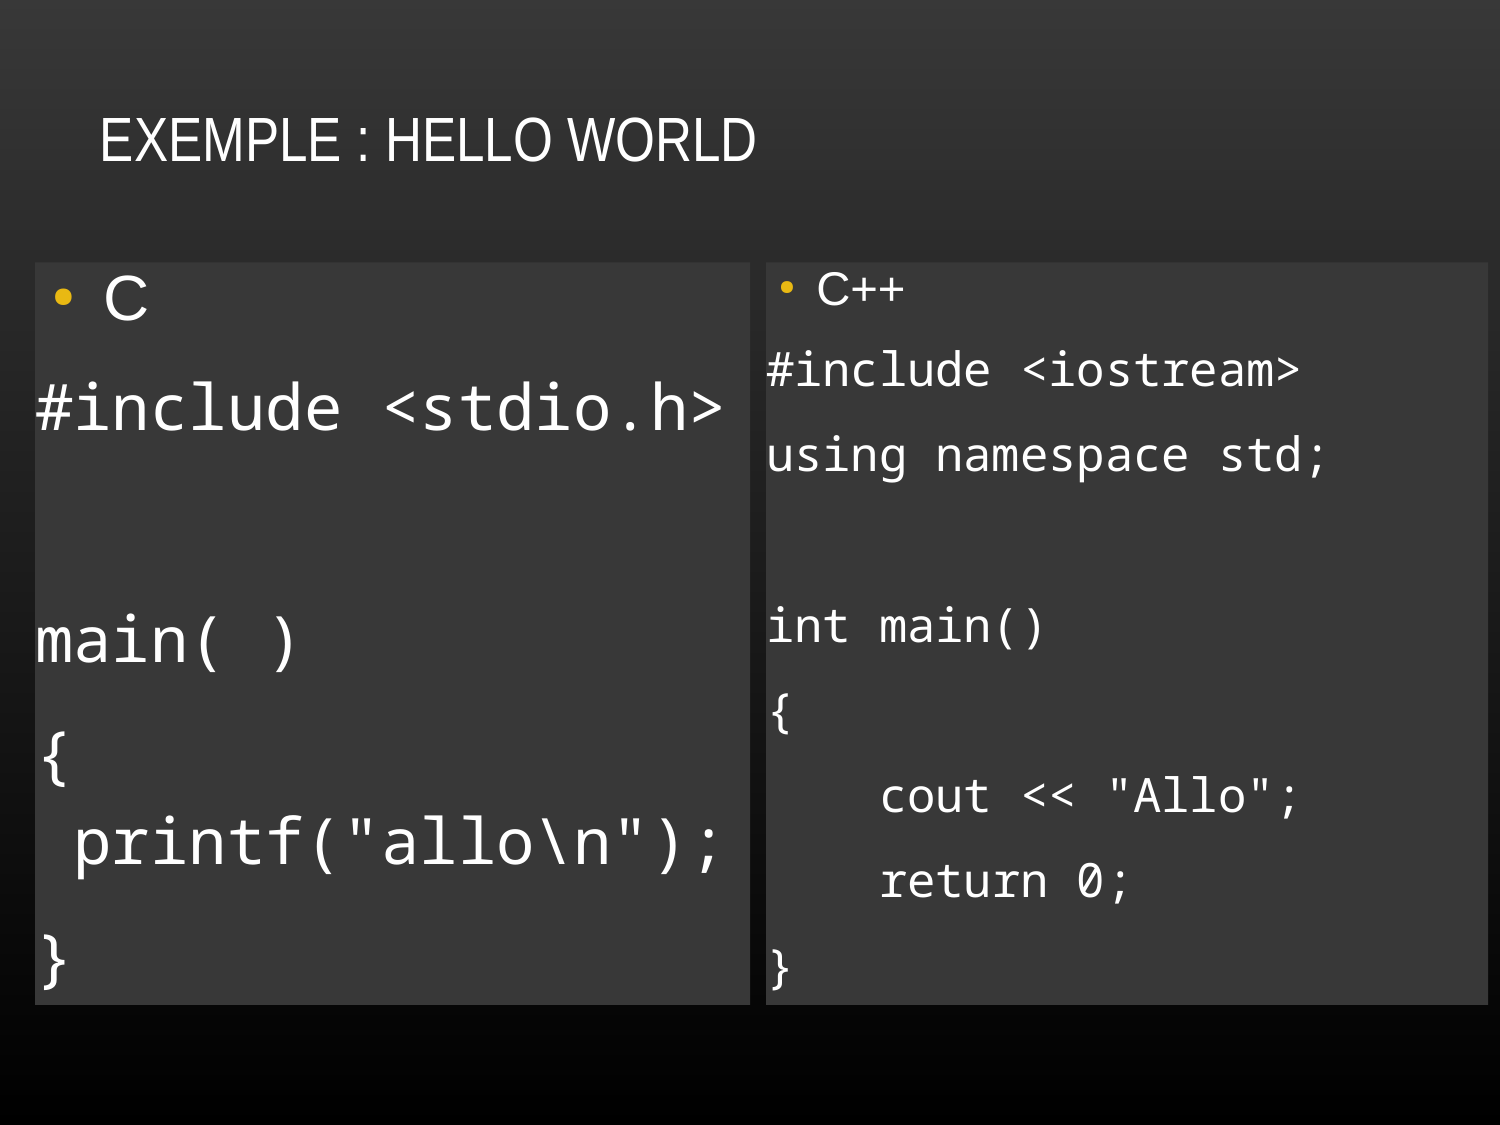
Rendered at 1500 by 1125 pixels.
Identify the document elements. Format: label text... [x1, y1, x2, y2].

list C++ #include <iostream> using namespace std; int main() { cout << "Allo"; return 0; } [766, 262, 1489, 1005]
list C #include <stdio.h> main( ) { printf("allo\n"); } [35, 262, 751, 1005]
title Exemple : Hello World [99, 45, 1400, 233]
